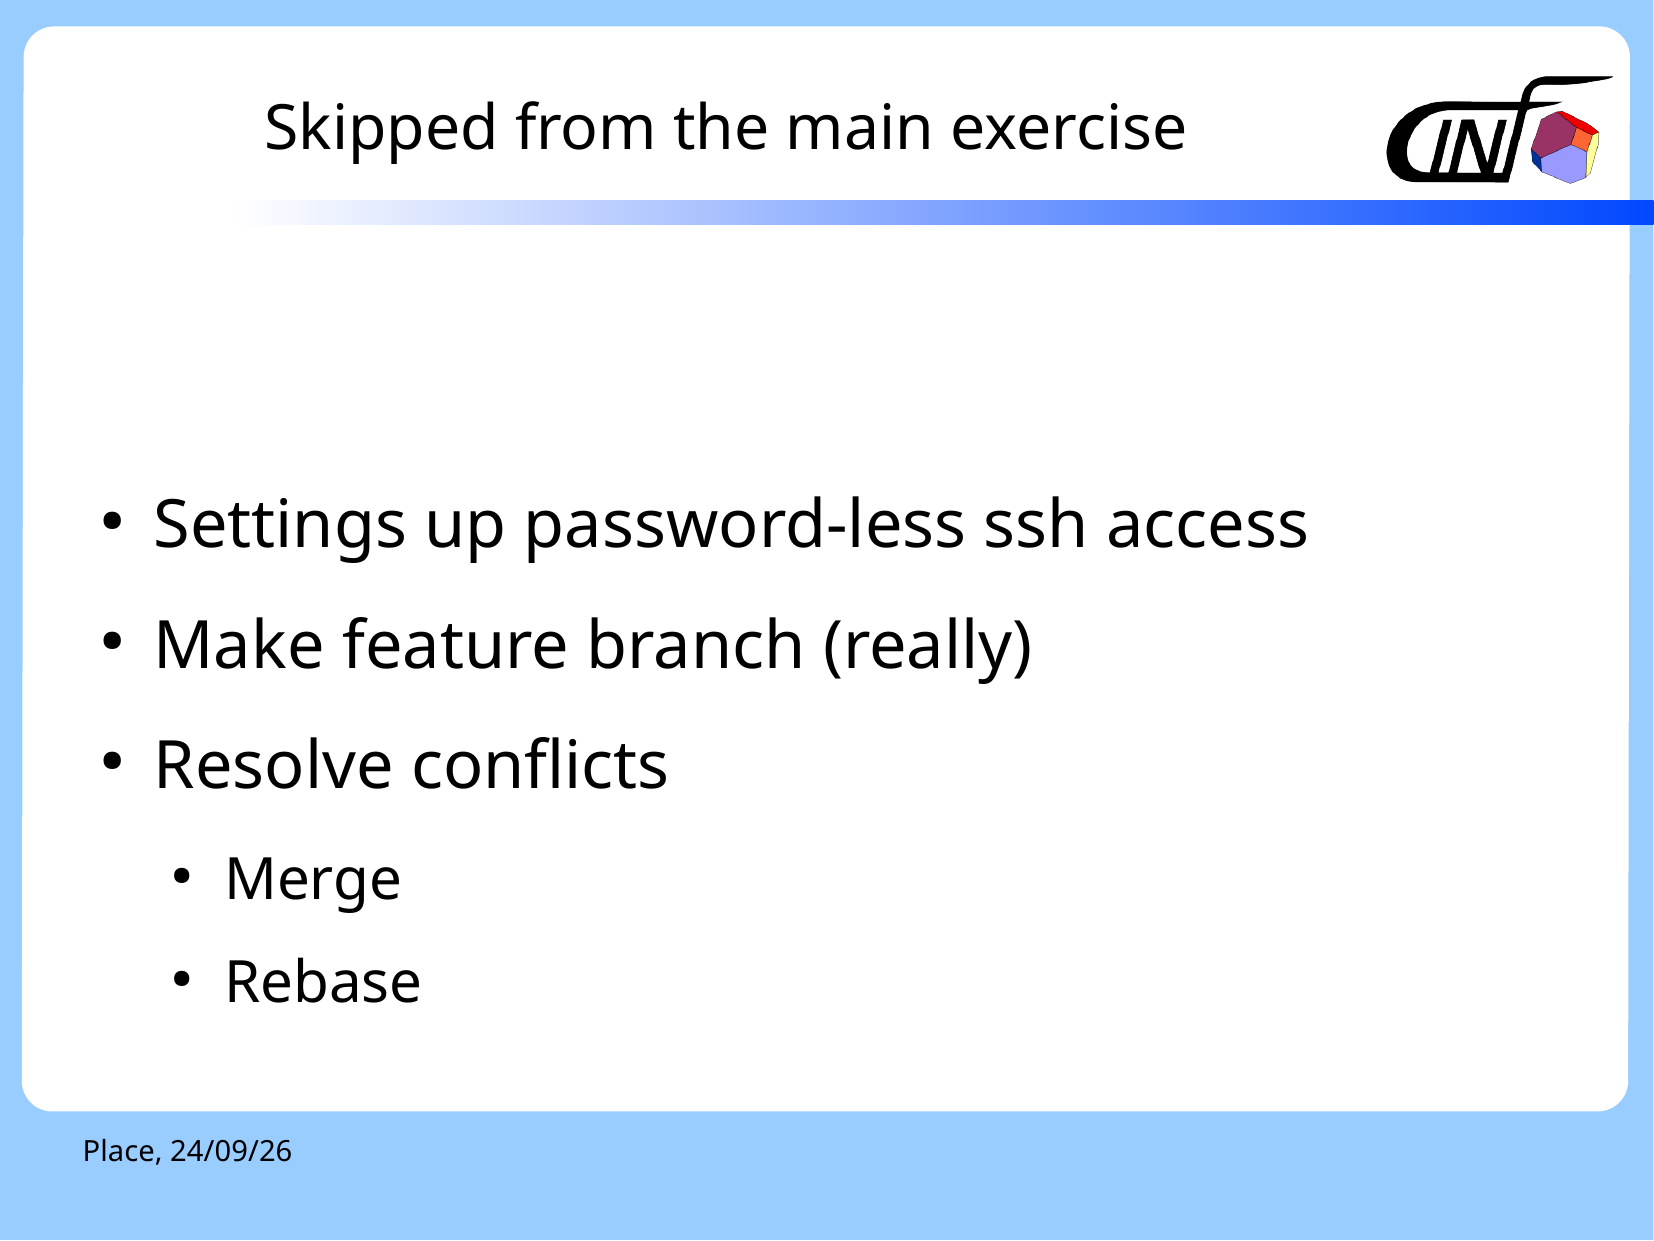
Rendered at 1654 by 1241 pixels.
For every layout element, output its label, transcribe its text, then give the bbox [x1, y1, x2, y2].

picture [1386, 76, 1613, 184]
list Settings up password-less ssh access Make feature branch (really) Resolve conflicts Merge Rebase [82, 236, 1571, 1055]
title Skipped from the main exercise [82, 49, 1371, 201]
